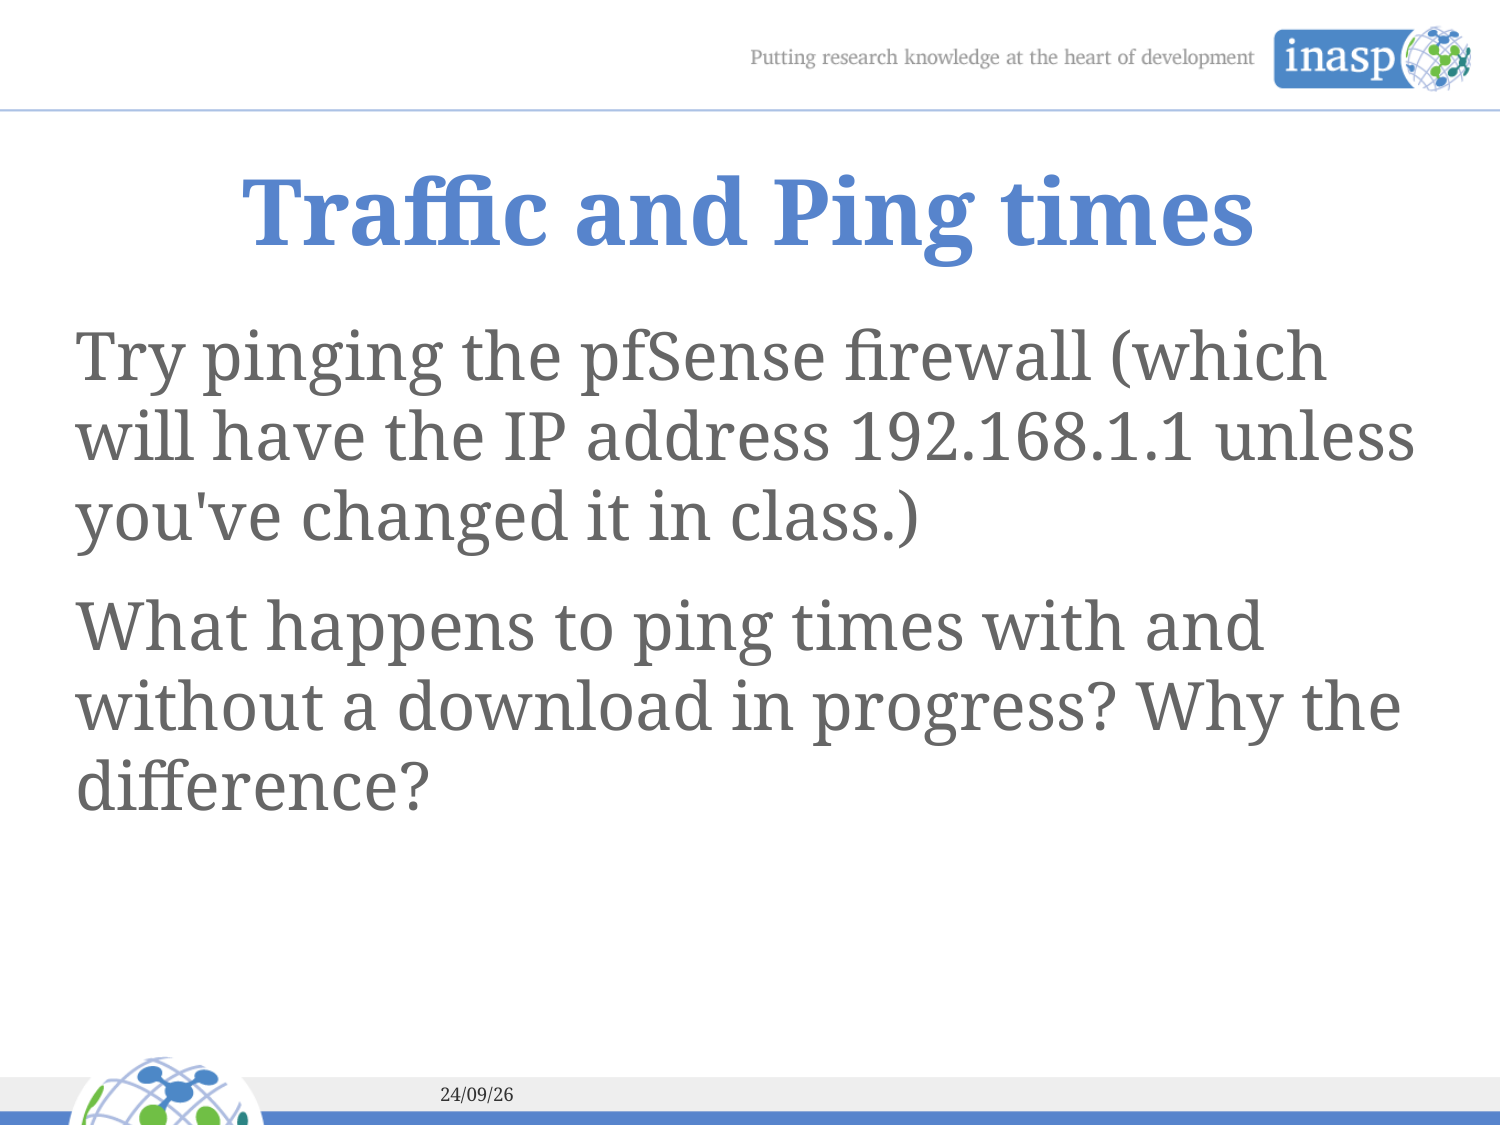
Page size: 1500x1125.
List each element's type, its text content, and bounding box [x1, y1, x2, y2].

list Try pinging the pfSense firewall (which will have the IP address 192.168.1.1 unless you've changed it in class.) What happens to ping times with and without a download in progress? Why the difference? [75, 313, 1426, 967]
title Traffic and Ping times [75, 129, 1426, 313]
picture [0, 0, 1500, 1125]
